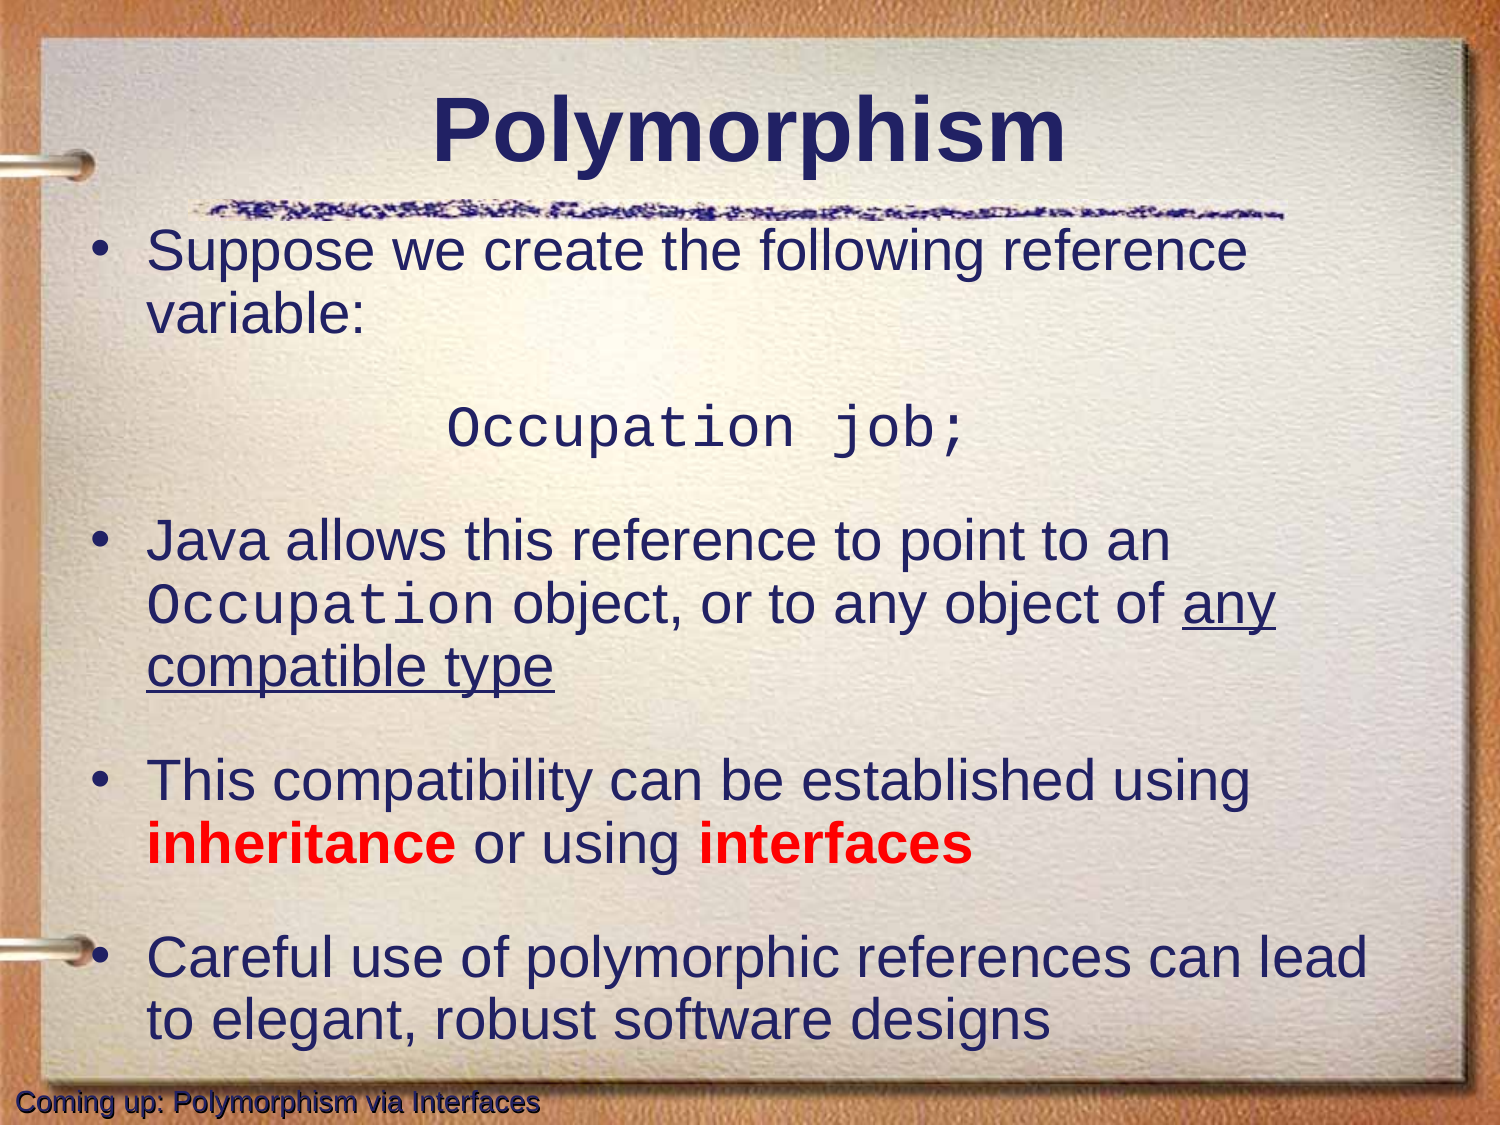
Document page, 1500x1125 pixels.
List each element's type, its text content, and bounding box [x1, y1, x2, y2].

title Polymorphism [112, 74, 1388, 188]
picture [0, 0, 1500, 1125]
text_box Coming up: Polymorphism via Interfaces [0, 1074, 738, 1125]
list Suppose we create the following reference variable: Occupation job; Java allows this reference to point to an Occupation object, or to any object of any compatible type This compatibility can be established using inheritance or using interfaces Careful use of polymorphic references can lead to elegant, robust software designs [75, 212, 1438, 1063]
